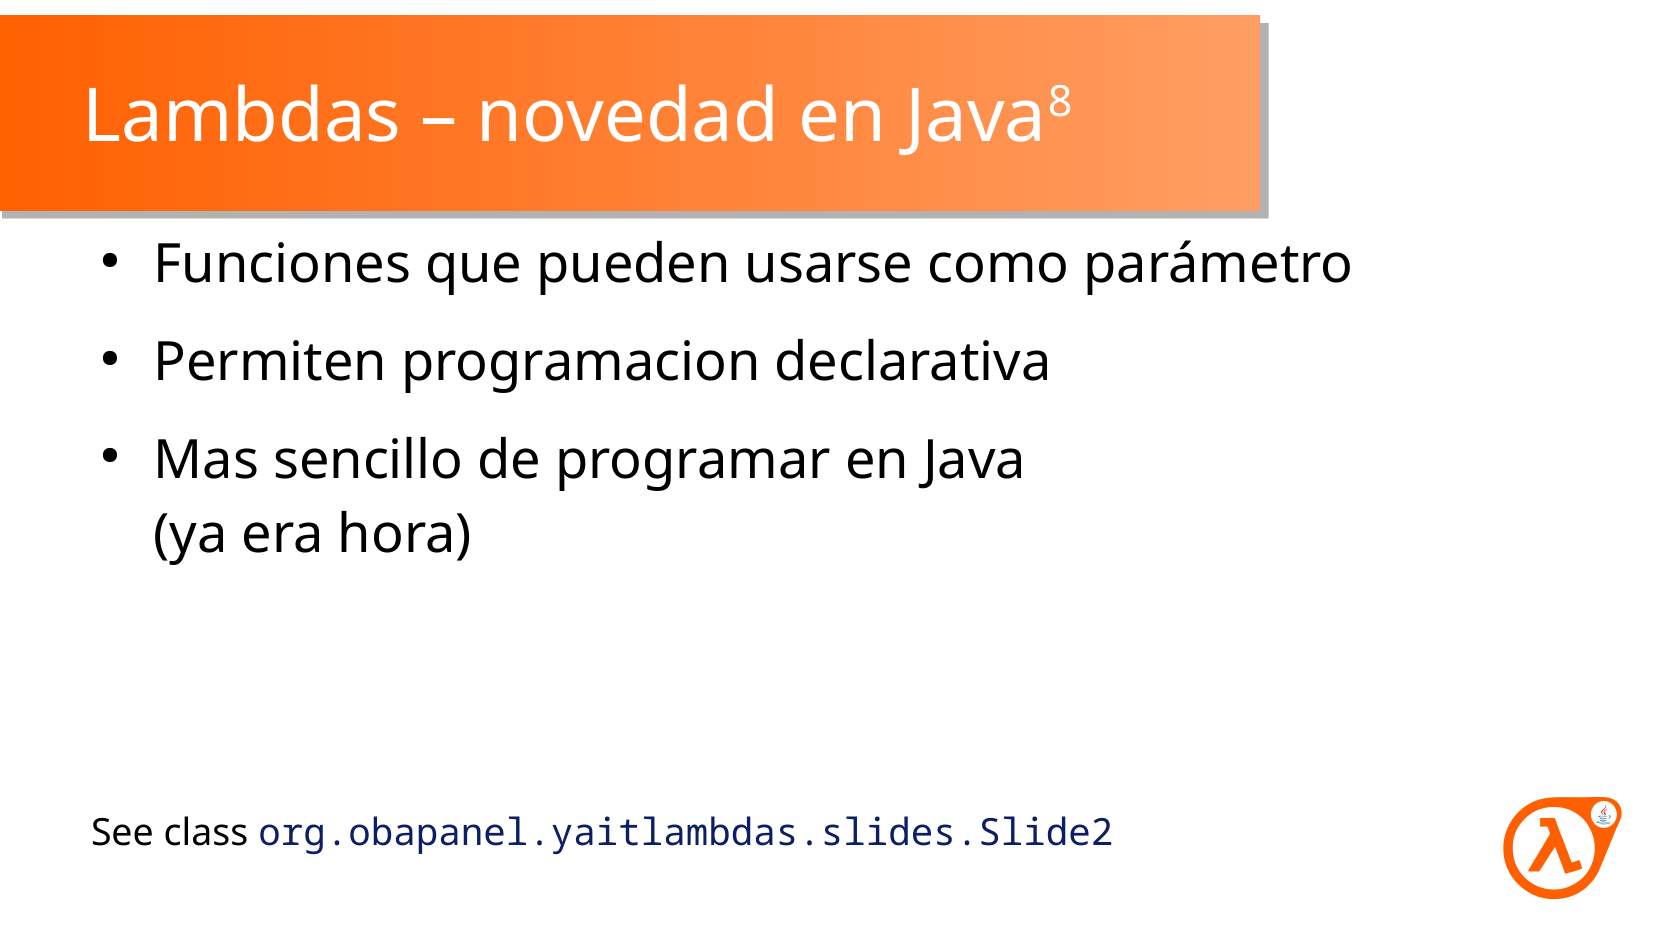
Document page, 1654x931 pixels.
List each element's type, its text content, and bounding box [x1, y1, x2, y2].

list Funciones que pueden usarse como parámetro Permiten programacion declarativa Mas sencillo de programar en Java (ya era hora) [82, 224, 1571, 764]
text_box See class org.obapanel.yaitlambdas.slides.Slide2 [76, 798, 1111, 856]
picture [1500, 794, 1625, 903]
title Lambdas – novedad en Java8 [82, 35, 1235, 189]
